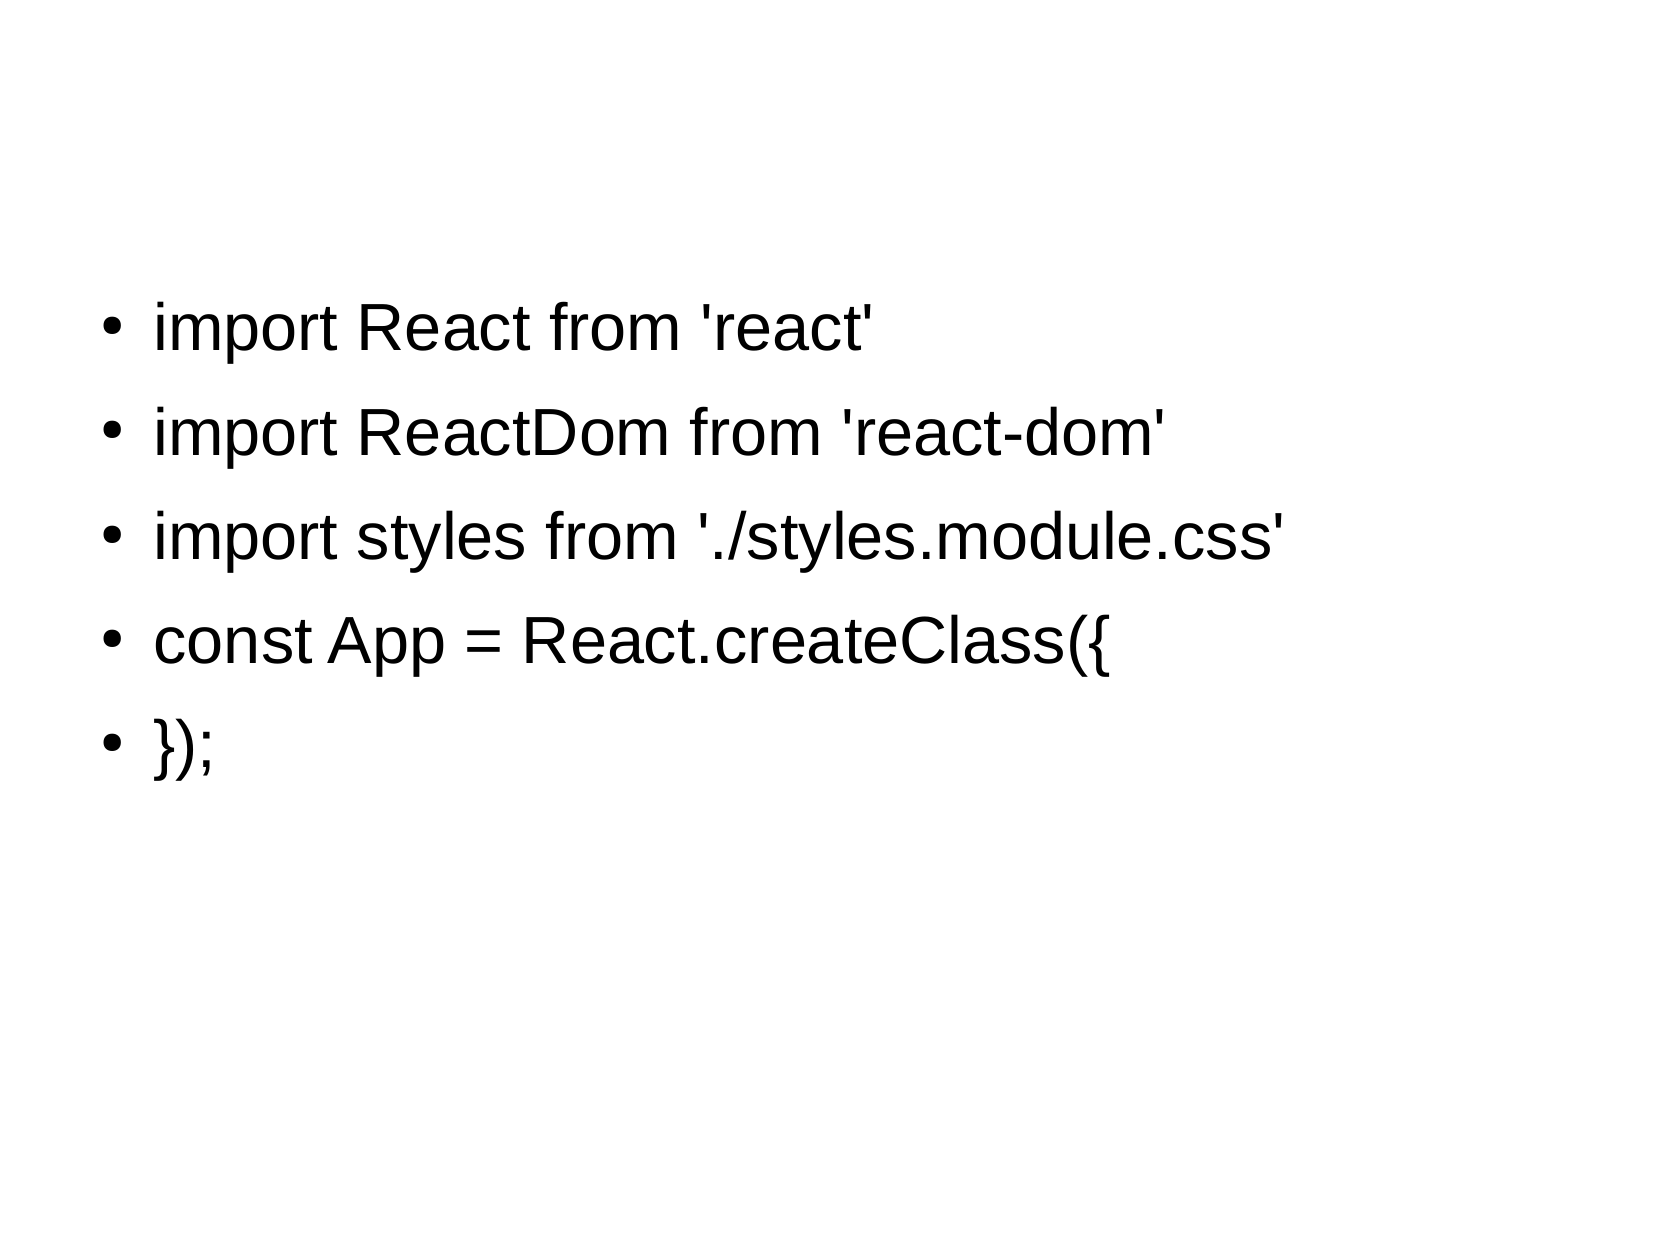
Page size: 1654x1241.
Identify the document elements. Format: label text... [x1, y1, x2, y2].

list import React from 'react' import ReactDom from 'react-dom' import styles from './styles.module.css' const App = React.createClass({ }); [82, 290, 1571, 1010]
